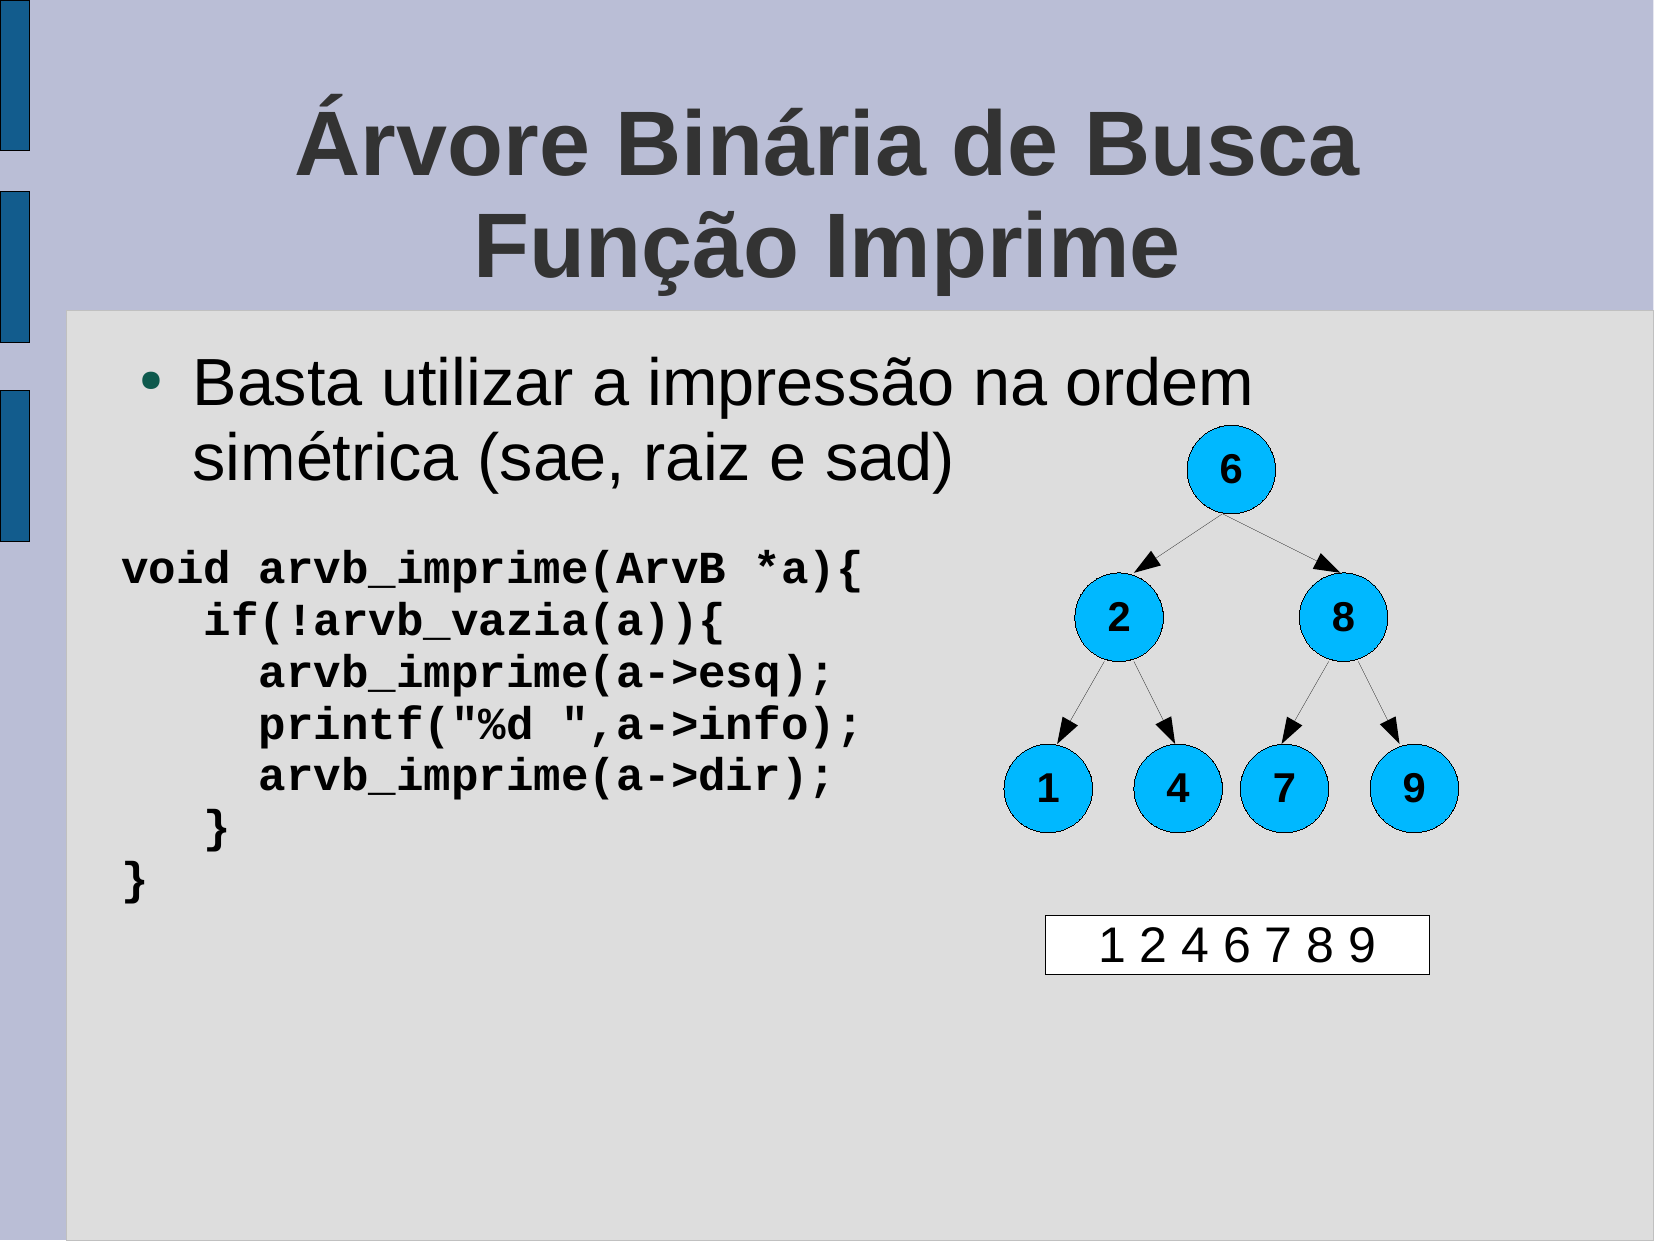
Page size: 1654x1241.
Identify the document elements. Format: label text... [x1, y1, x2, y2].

text_box 2 [1074, 572, 1164, 662]
text_box 4 [1133, 744, 1223, 833]
text_box 7 [1240, 744, 1329, 833]
text_box 1 [1003, 744, 1093, 833]
title Árvore Binária de Busca Função Imprime [121, 91, 1534, 299]
text_box 6 [1187, 425, 1276, 514]
text_box 8 [1299, 572, 1388, 662]
text_box 1 2 4 6 7 8 9 [1045, 915, 1430, 975]
list Basta utilizar a impressão na ordem simétrica (sae, raiz e sad) void arvb_imprime(ArvB *a){ if(!arvb_vazia(a)){ arvb_imprime(a->esq); printf("%d ",a->info); arvb_imprime(a->dir); } } [121, 344, 1534, 1127]
text_box 9 [1370, 744, 1459, 833]
